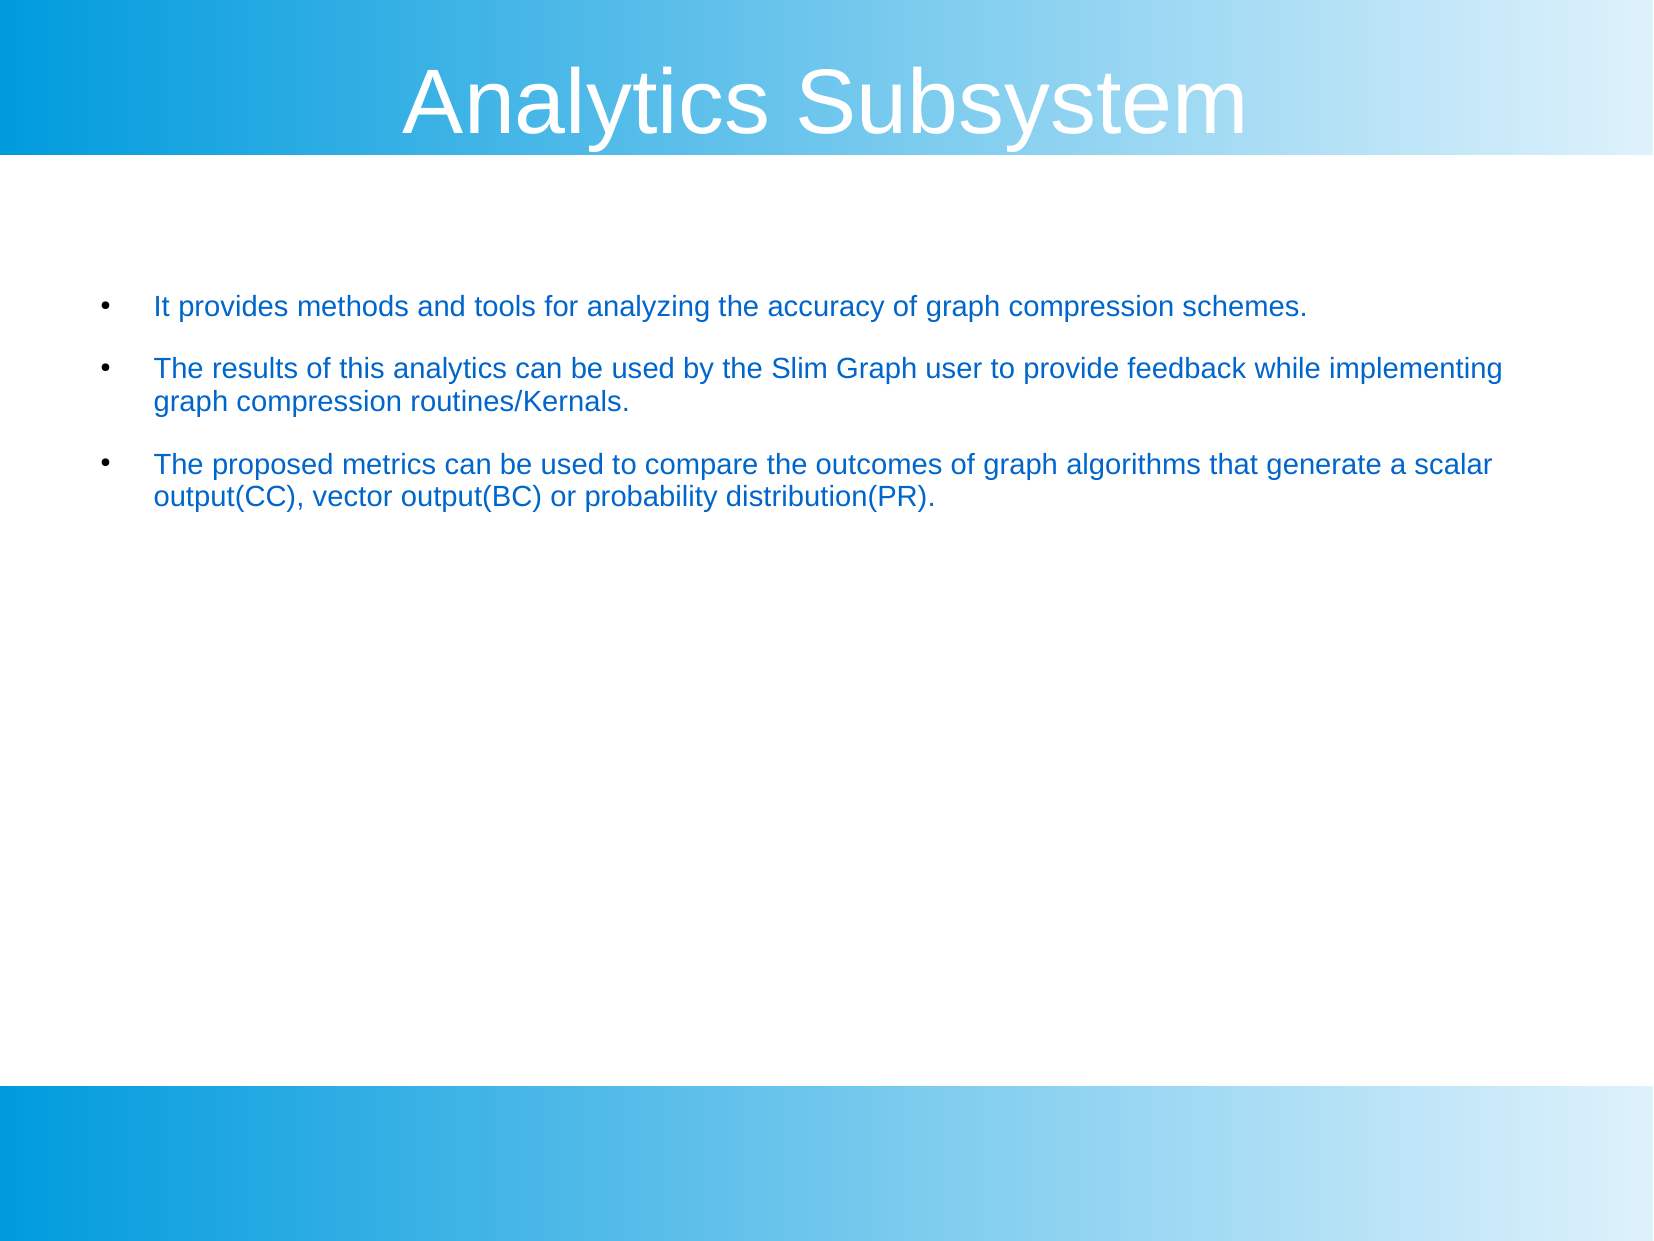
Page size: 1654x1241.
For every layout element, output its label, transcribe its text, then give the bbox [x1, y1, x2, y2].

list It provides methods and tools for analyzing the accuracy of graph compression schemes. The results of this analytics can be used by the Slim Graph user to provide feedback while implementing graph compression routines/Kernals. The proposed metrics can be used to compare the outcomes of graph algorithms that generate a scalar output(CC), vector output(BC) or probability distribution(PR). [82, 290, 1571, 1010]
title Analytics Subsystem [82, 49, 1571, 155]
